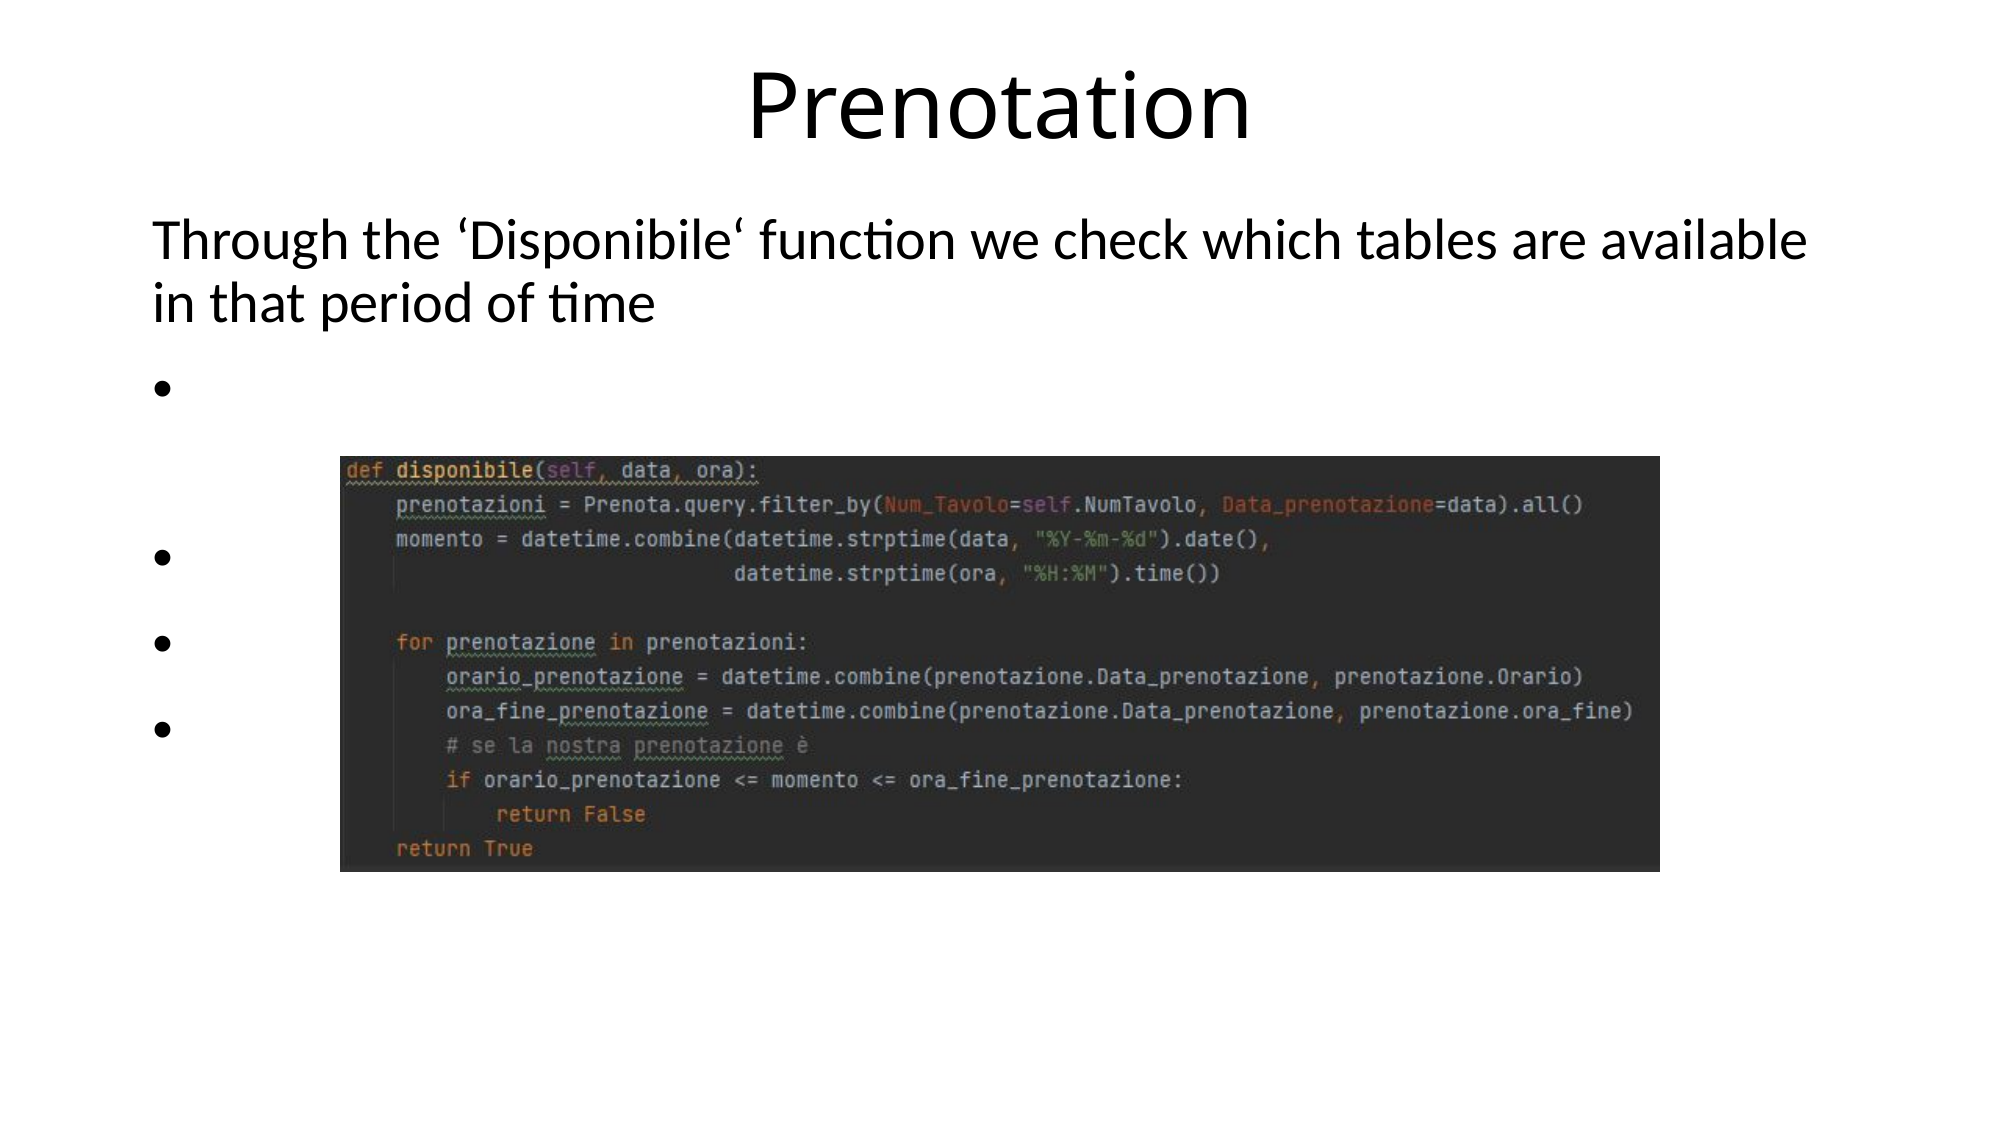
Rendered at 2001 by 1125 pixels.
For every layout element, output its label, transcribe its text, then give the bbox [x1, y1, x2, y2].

picture [340, 456, 1660, 872]
list Through the ‘Disponibile‘ function we check which tables are available in that period of time [137, 110, 1863, 414]
title Prenotation [137, 0, 1863, 110]
